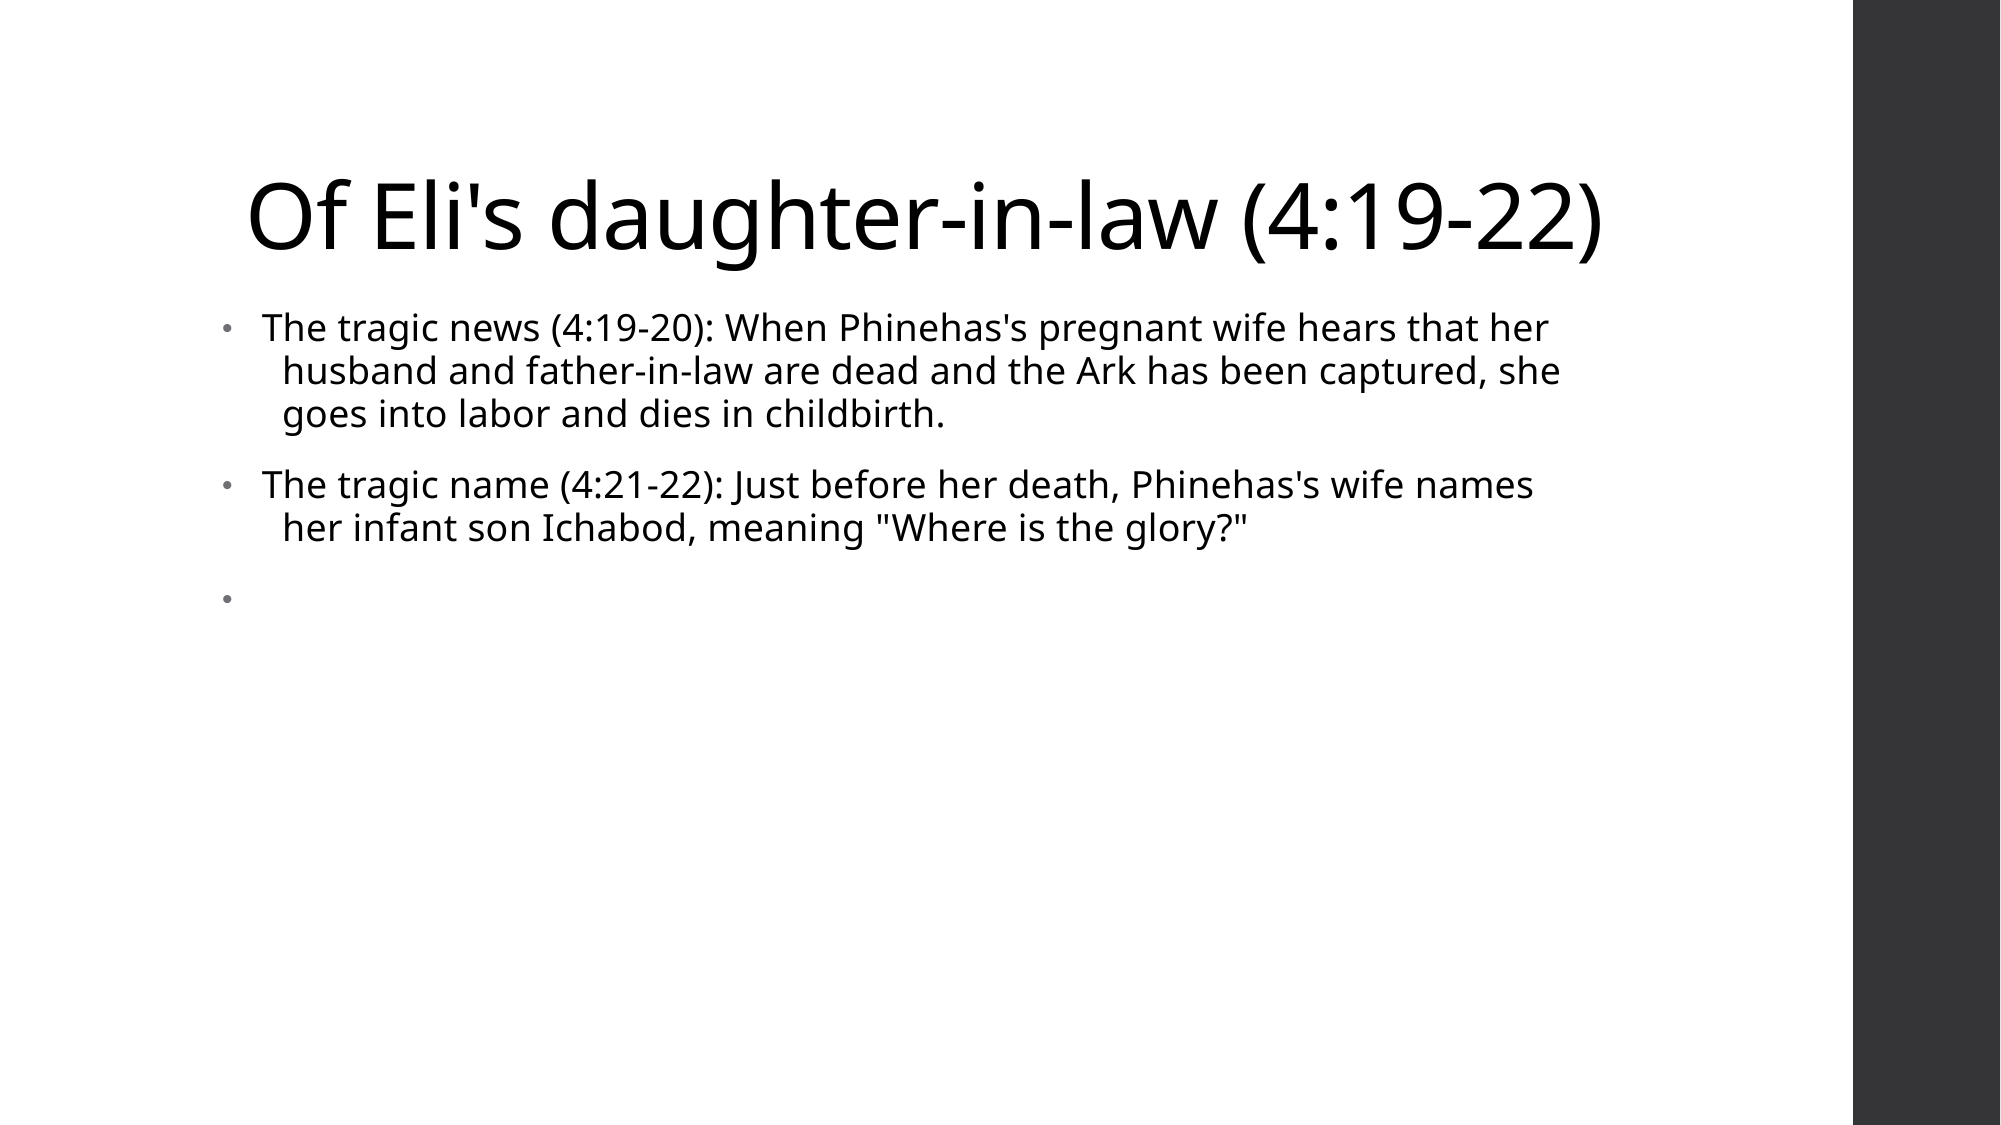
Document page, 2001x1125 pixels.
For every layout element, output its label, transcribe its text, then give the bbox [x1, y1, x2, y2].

title Of Eli's daughter-in-law (4:19-22) [206, 60, 1797, 278]
list The tragic news (4:19-20): When Phinehas's pregnant wife hears that her husband and father-in-law are dead and the Ark has been captured, she goes into labor and dies in childbirth. The tragic name (4:21-22): Just before her death, Phinehas's wife names her infant son Ichabod, meaning "Where is the glory?" [206, 299, 1617, 1014]
